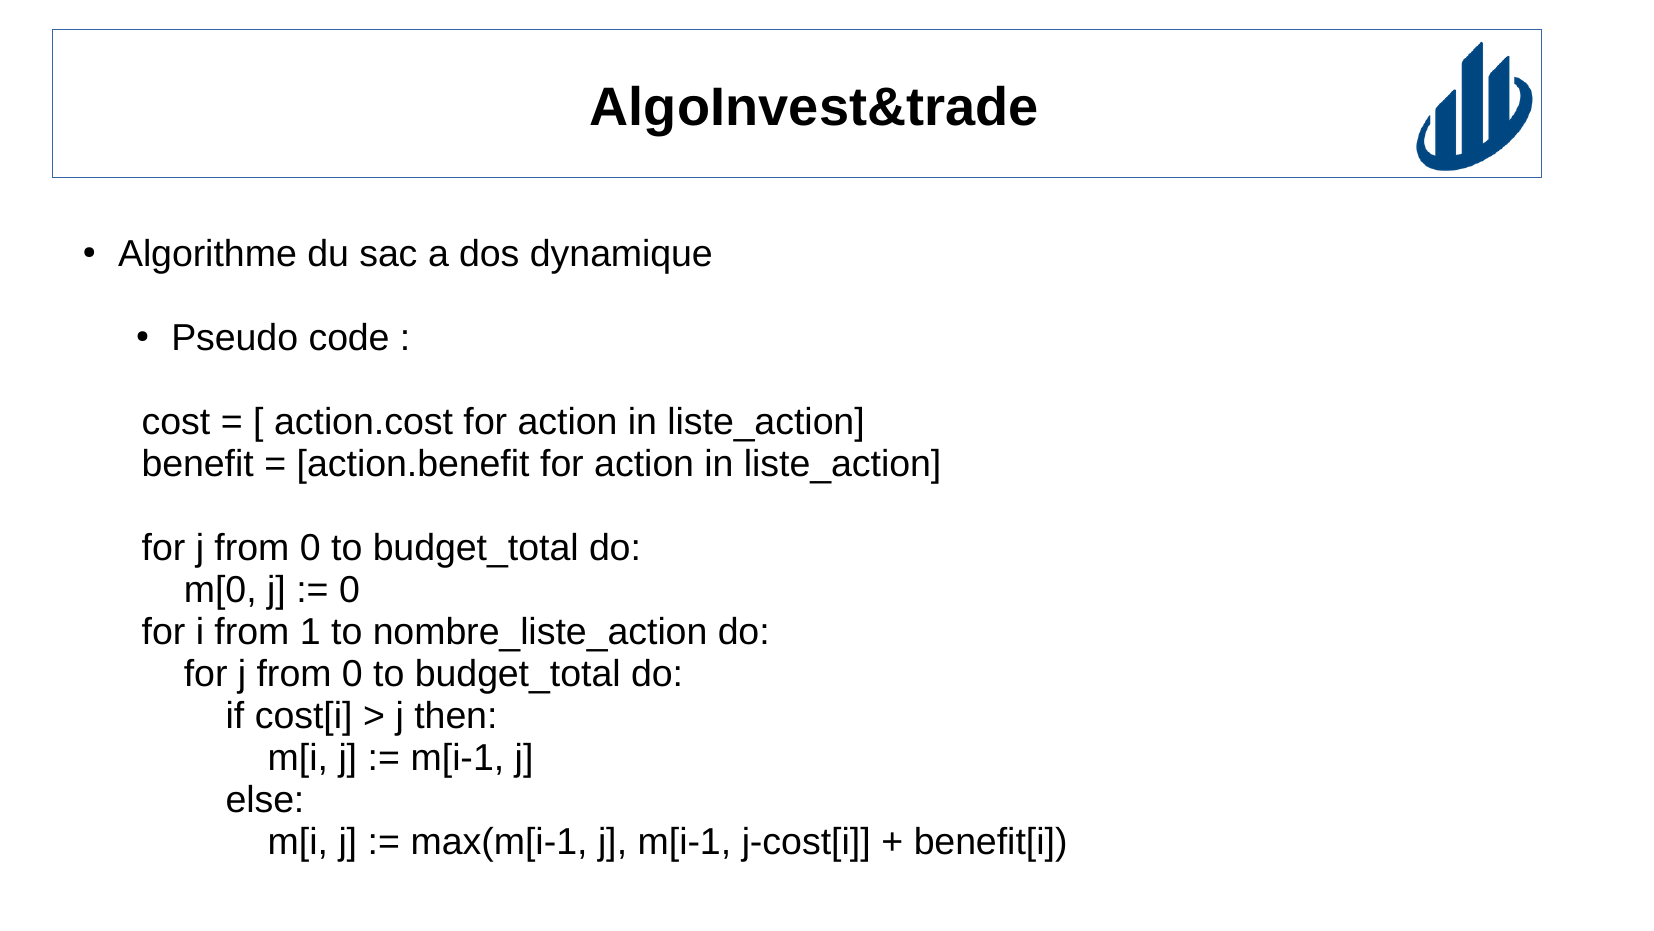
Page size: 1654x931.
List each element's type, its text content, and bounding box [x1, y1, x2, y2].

subtitle Algorithme du sac a dos dynamique Pseudo code : cost = [ action.cost for action in liste_action] benefit = [action.benefit for action in liste_action] for j from 0 to budget_total do: m[0, j] := 0 for i from 1 to nombre_liste_action do: for j from 0 to budget_total do: if cost[i] > j then: m[i, j] := m[i-1, j] else: m[i, j] := max(m[i-1, j], m[i-1, j-cost[i]] + benefit[i]) [82, 177, 1571, 871]
text_box AlgoInvest&trade [52, 29, 1542, 178]
